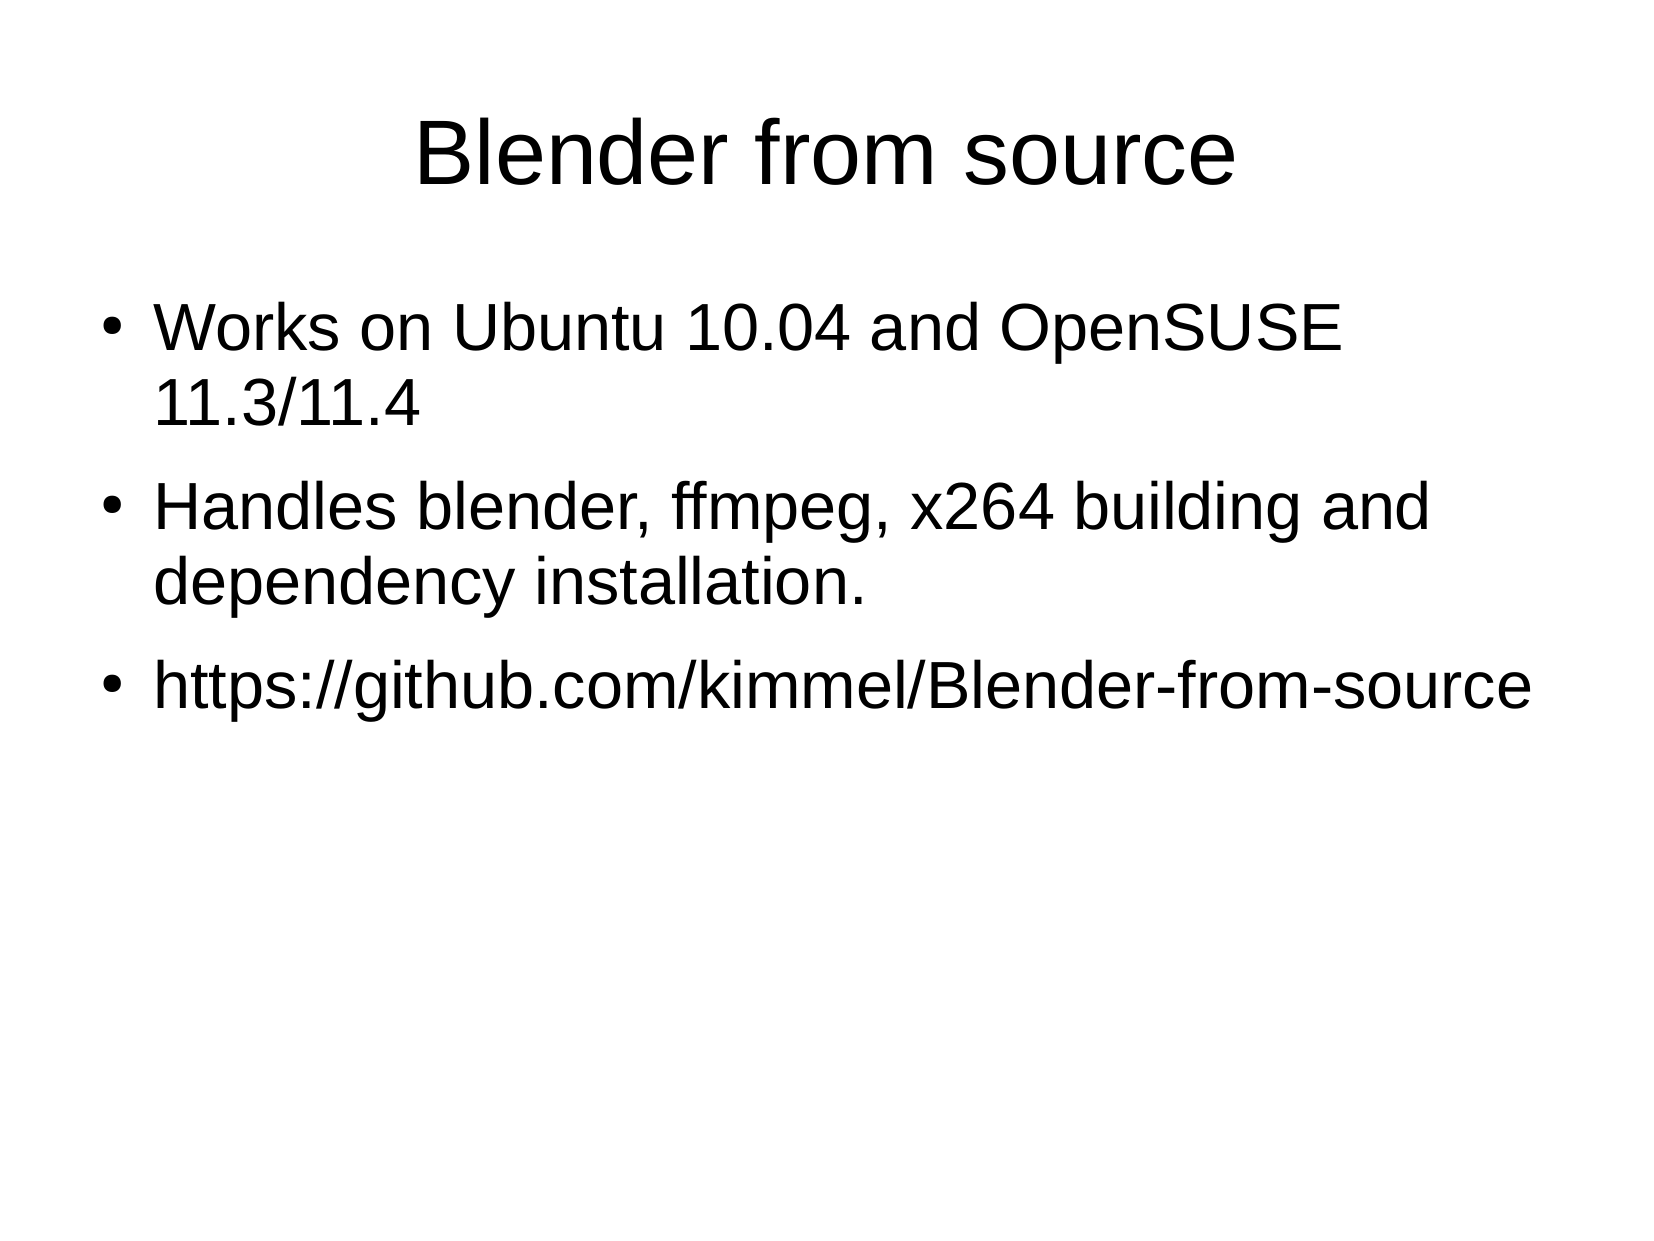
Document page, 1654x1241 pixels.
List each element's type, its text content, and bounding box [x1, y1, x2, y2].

title Blender from source [82, 49, 1571, 257]
list Works on Ubuntu 10.04 and OpenSUSE 11.3/11.4 Handles blender, ffmpeg, x264 building and dependency installation. https://github.com/kimmel/Blender-from-source [82, 290, 1571, 1109]
